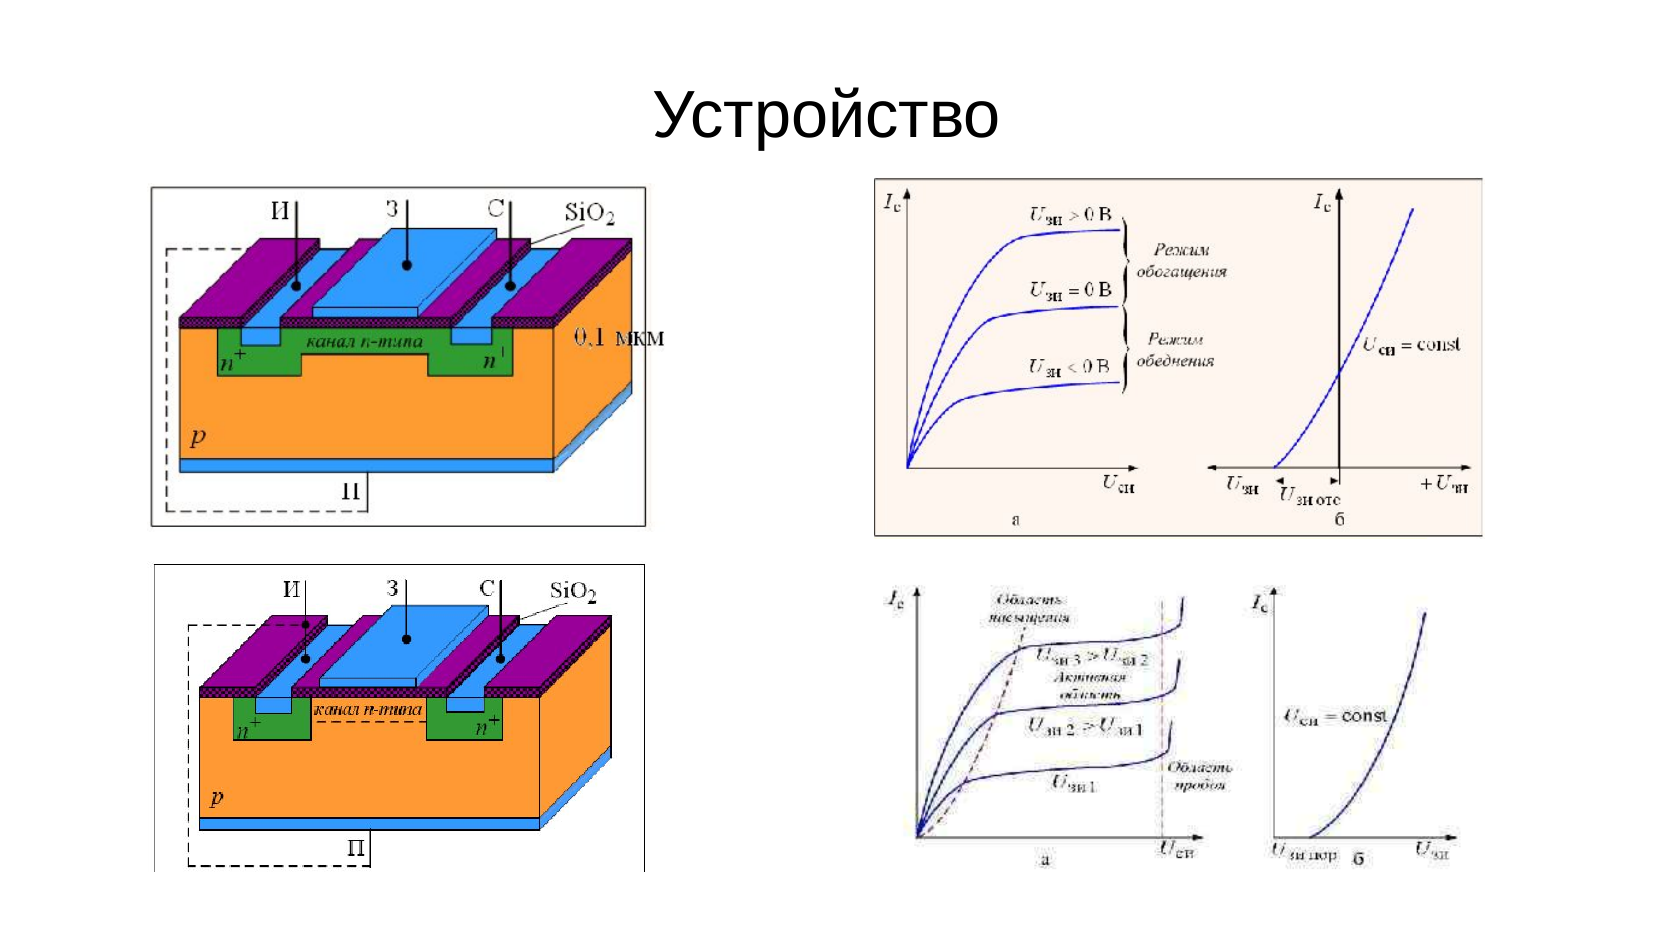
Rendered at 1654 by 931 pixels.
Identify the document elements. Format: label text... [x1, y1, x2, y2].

title Устройство [82, 37, 1571, 193]
picture [883, 573, 1477, 876]
picture [147, 560, 650, 872]
picture [147, 183, 665, 532]
picture [874, 177, 1485, 539]
